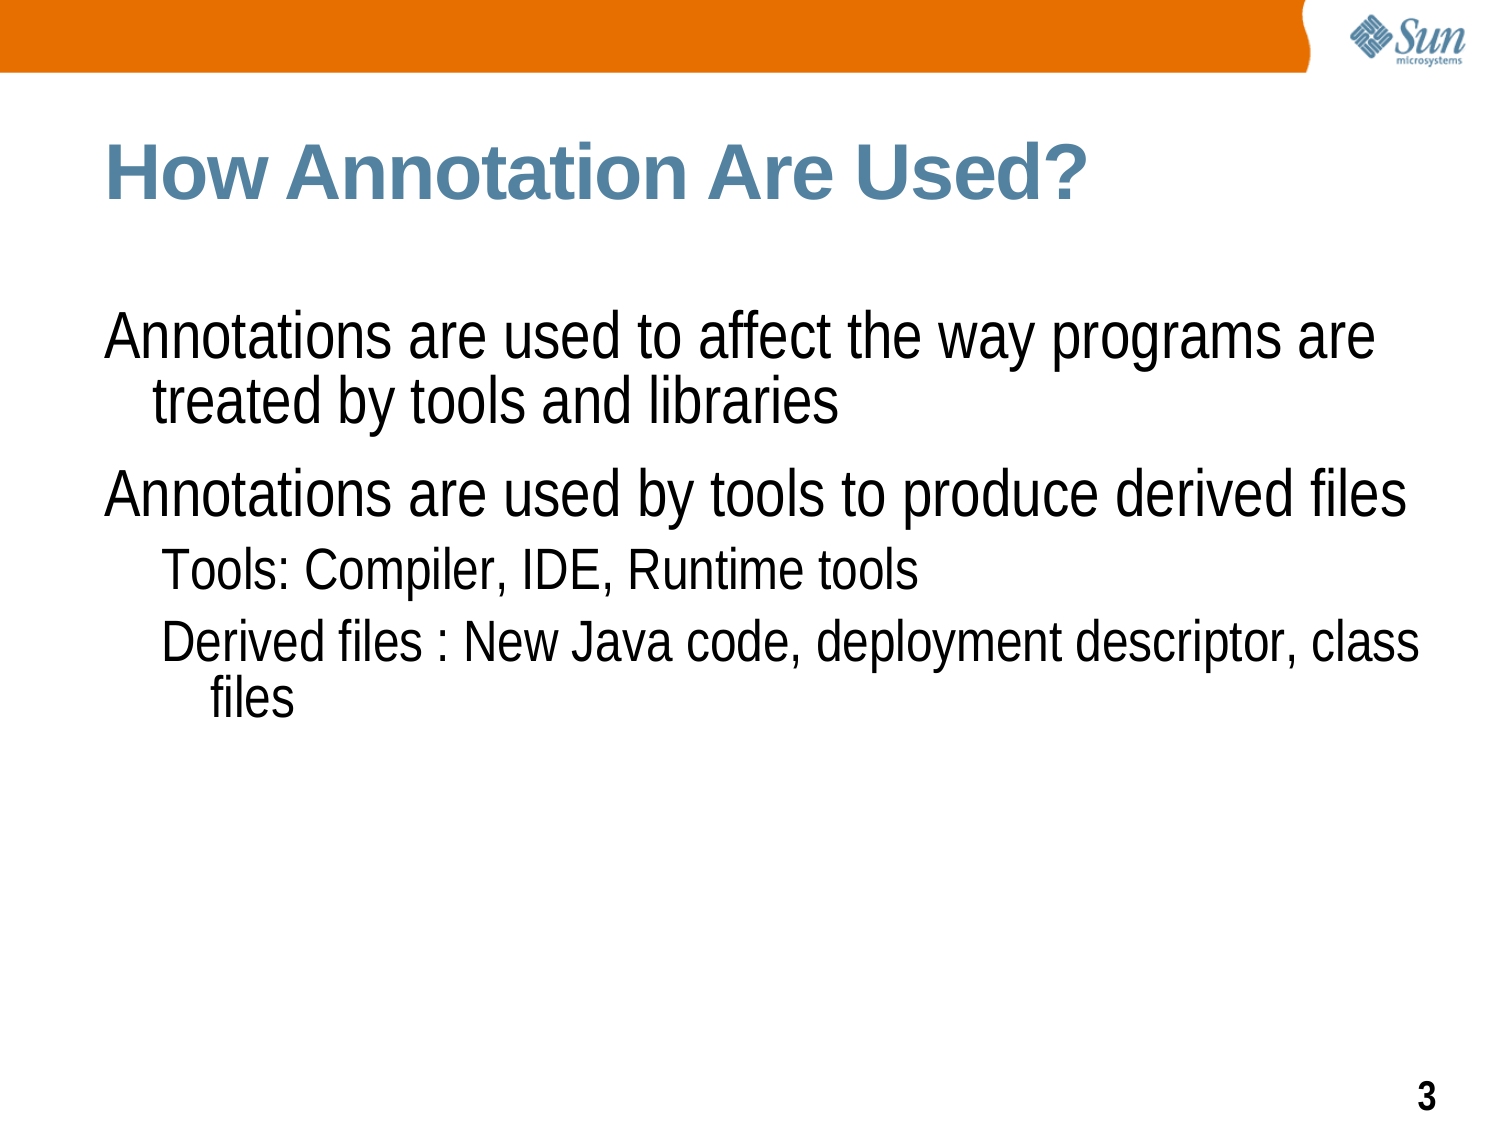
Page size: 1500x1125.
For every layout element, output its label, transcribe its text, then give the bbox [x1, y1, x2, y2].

list Annotations are used to affect the way programs are treated by tools and libraries Annotations are used by tools to produce derived files Tools: Compiler, IDE, Runtime tools Derived files : New Java code, deployment descriptor, class files [84, 306, 1441, 1125]
title How Annotation Are Used? [104, 135, 1467, 278]
picture [0, 0, 1500, 75]
